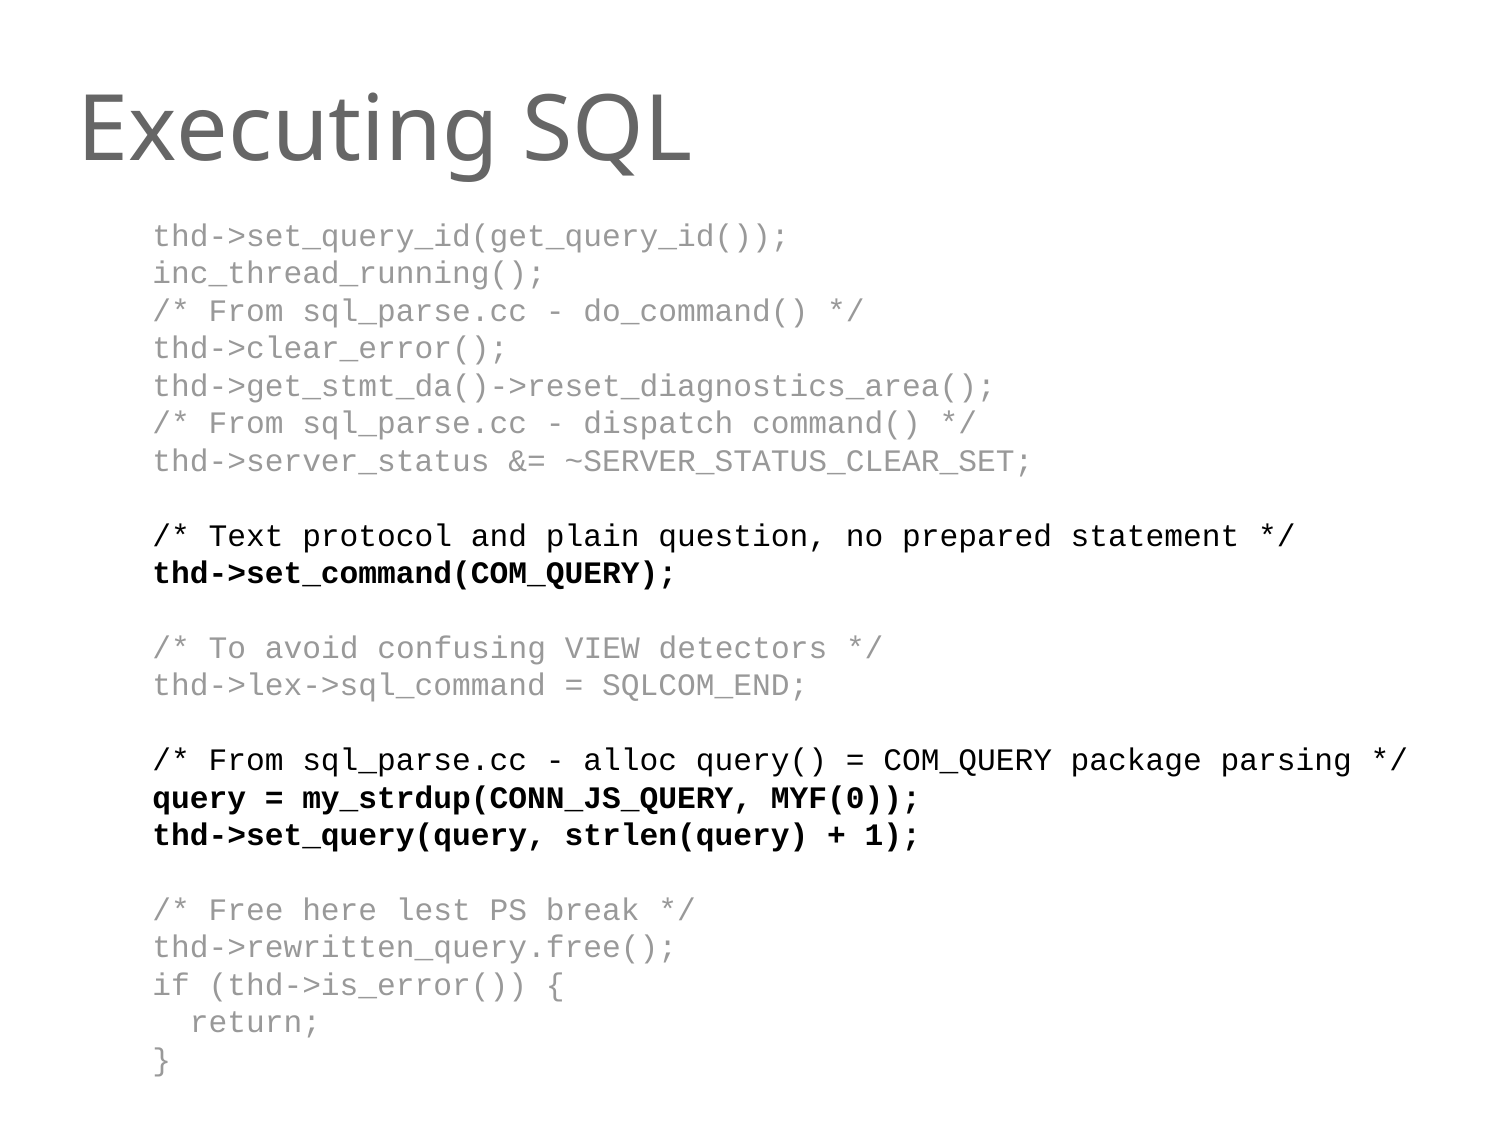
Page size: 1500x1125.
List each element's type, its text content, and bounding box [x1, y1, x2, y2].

text_box thd->set_query_id(get_query_id()); inc_thread_running(); /* From sql_parse.cc - do_command() */ thd->clear_error(); thd->get_stmt_da()->reset_diagnostics_area(); /* From sql_parse.cc - dispatch command() */ thd->server_status &= ~SERVER_STATUS_CLEAR_SET; /* Text protocol and plain question, no prepared statement */ thd->set_command(COM_QUERY); /* To avoid confusing VIEW detectors */ thd->lex->sql_command = SQLCOM_END; /* From sql_parse.cc - alloc query() = COM_QUERY package parsing */ query = my_strdup(CONN_JS_QUERY, MYF(0)); thd->set_query(query, strlen(query) + 1); /* Free here lest PS break */ thd->rewritten_query.free(); if (thd->is_error()) { return; } [62, 207, 1438, 1125]
title Executing SQL [62, 0, 1438, 207]
